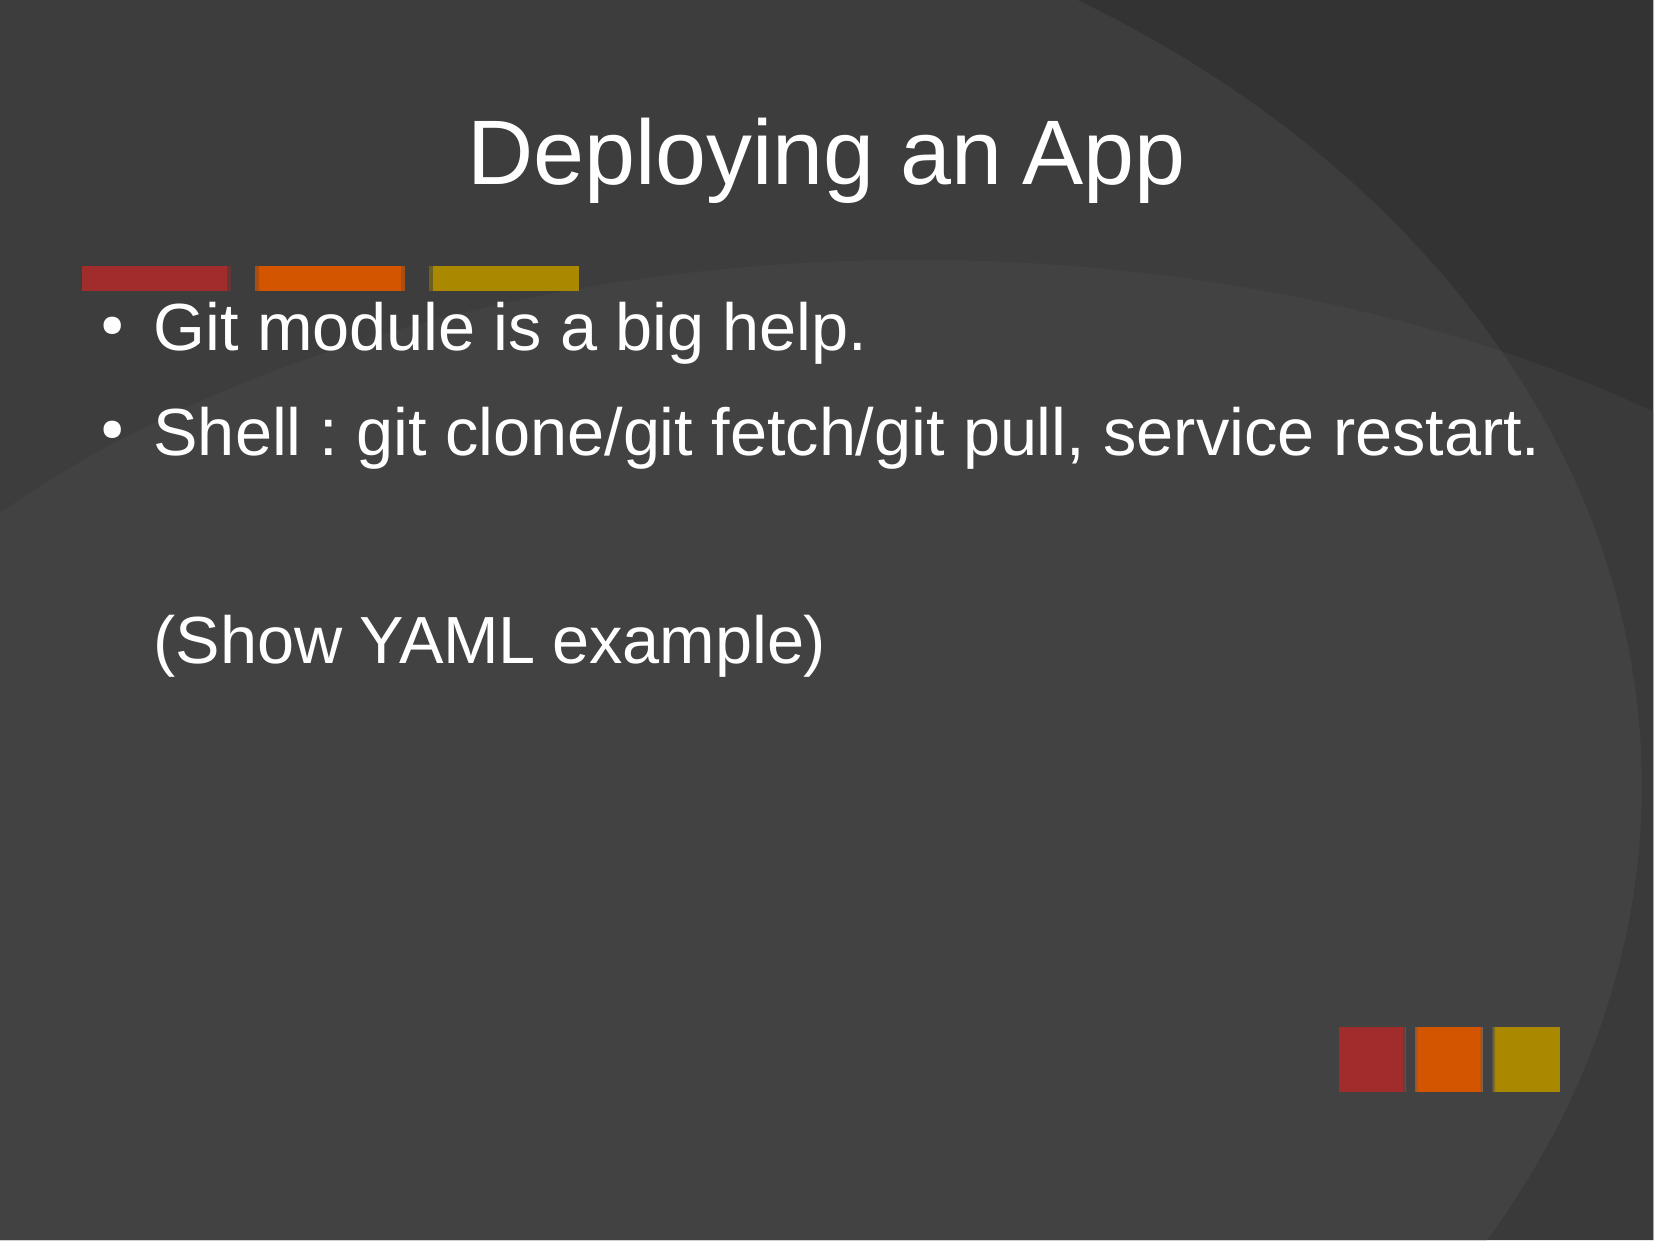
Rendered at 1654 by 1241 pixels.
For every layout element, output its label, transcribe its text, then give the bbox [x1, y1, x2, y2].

list Git module is a big help. Shell : git clone/git fetch/git pull, service restart. (Show YAML example) [82, 290, 1571, 1010]
picture [1339, 1027, 1560, 1092]
title Deploying an App [82, 49, 1571, 257]
picture [82, 266, 579, 290]
